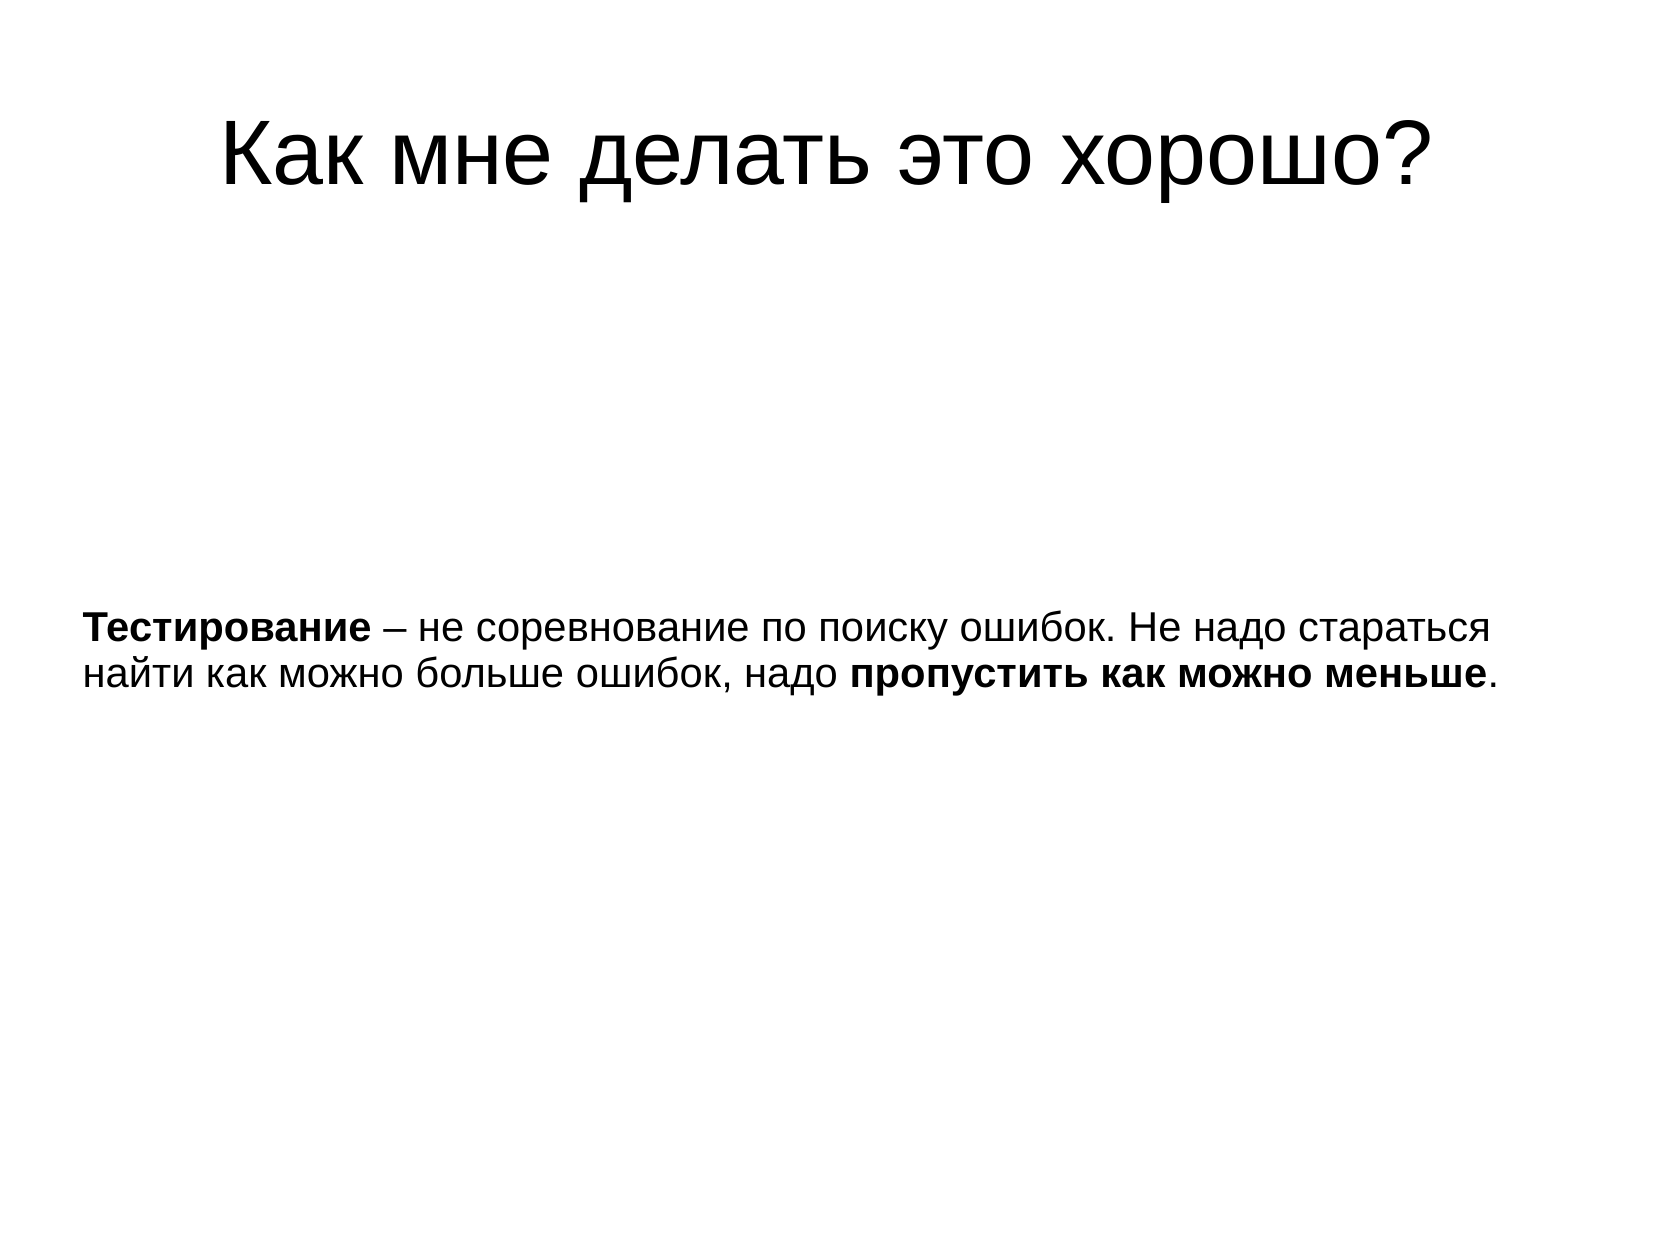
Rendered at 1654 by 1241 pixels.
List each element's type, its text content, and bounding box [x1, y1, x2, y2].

subtitle Тестирование – не соревнование по поиску ошибок. Не надо стараться найти как можно больше ошибок, надо пропустить как можно меньше. [82, 290, 1538, 1010]
title Как мне делать это хорошо? [82, 49, 1571, 257]
